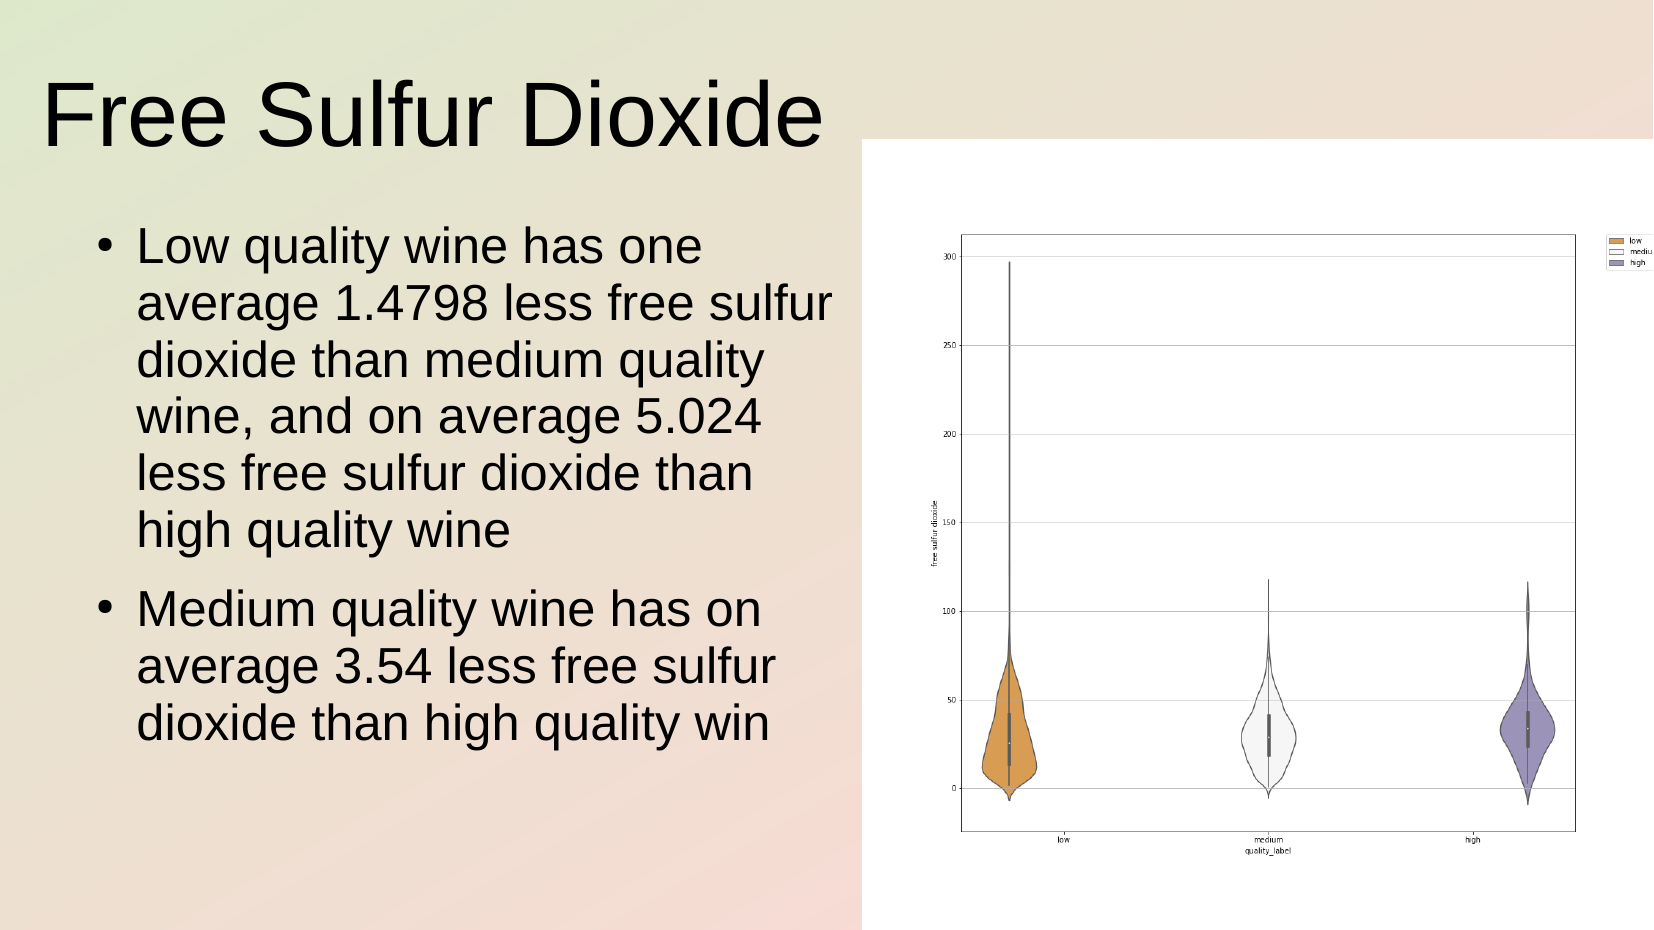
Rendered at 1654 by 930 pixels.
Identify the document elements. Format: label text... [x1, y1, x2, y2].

picture [862, 139, 1653, 930]
list Low quality wine has one average 1.4798 less free sulfur dioxide than medium quality wine, and on average 5.024 less free sulfur dioxide than high quality wine Medium quality wine has on average 3.54 less free sulfur dioxide than high quality win [82, 217, 862, 757]
title Free Sulfur Dioxide [5, 37, 863, 193]
